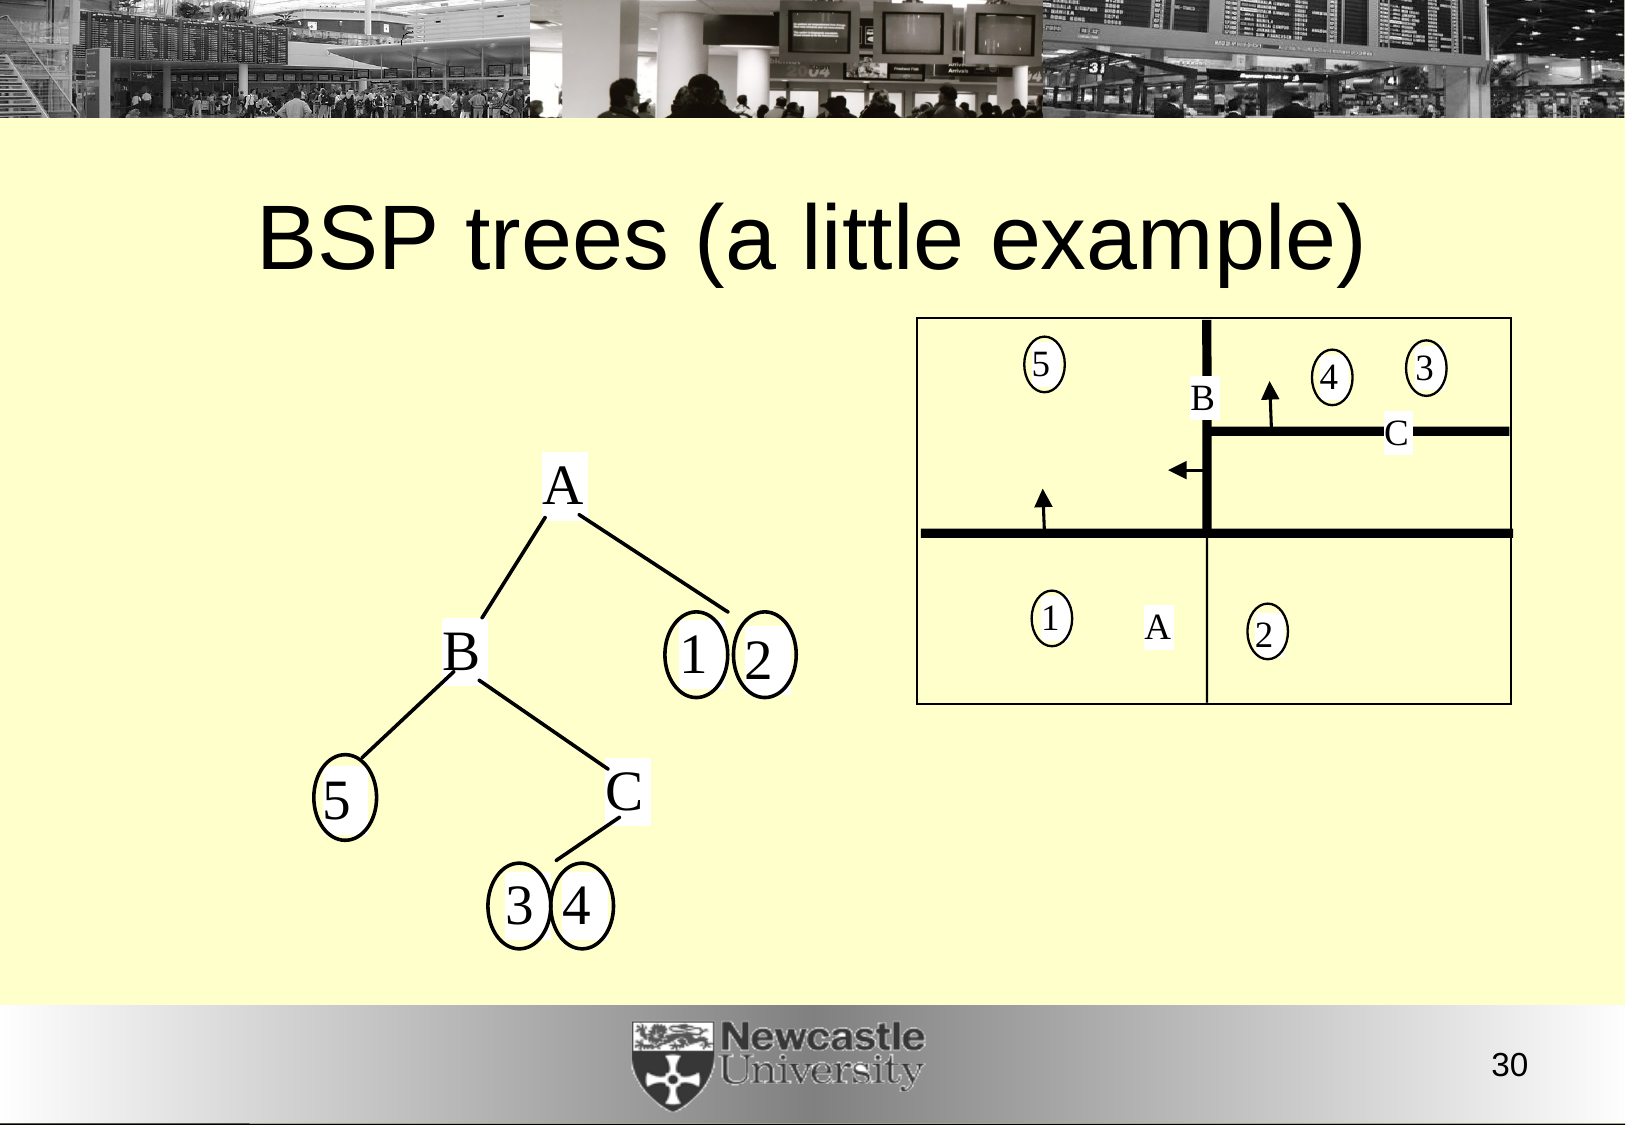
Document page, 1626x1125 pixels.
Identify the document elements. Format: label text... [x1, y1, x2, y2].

chart [0, 295, 1615, 1000]
text_box BSP trees (a little example) [81, 138, 1544, 327]
text_box <number> [1164, 1024, 1544, 1103]
picture [0, 0, 1625, 118]
